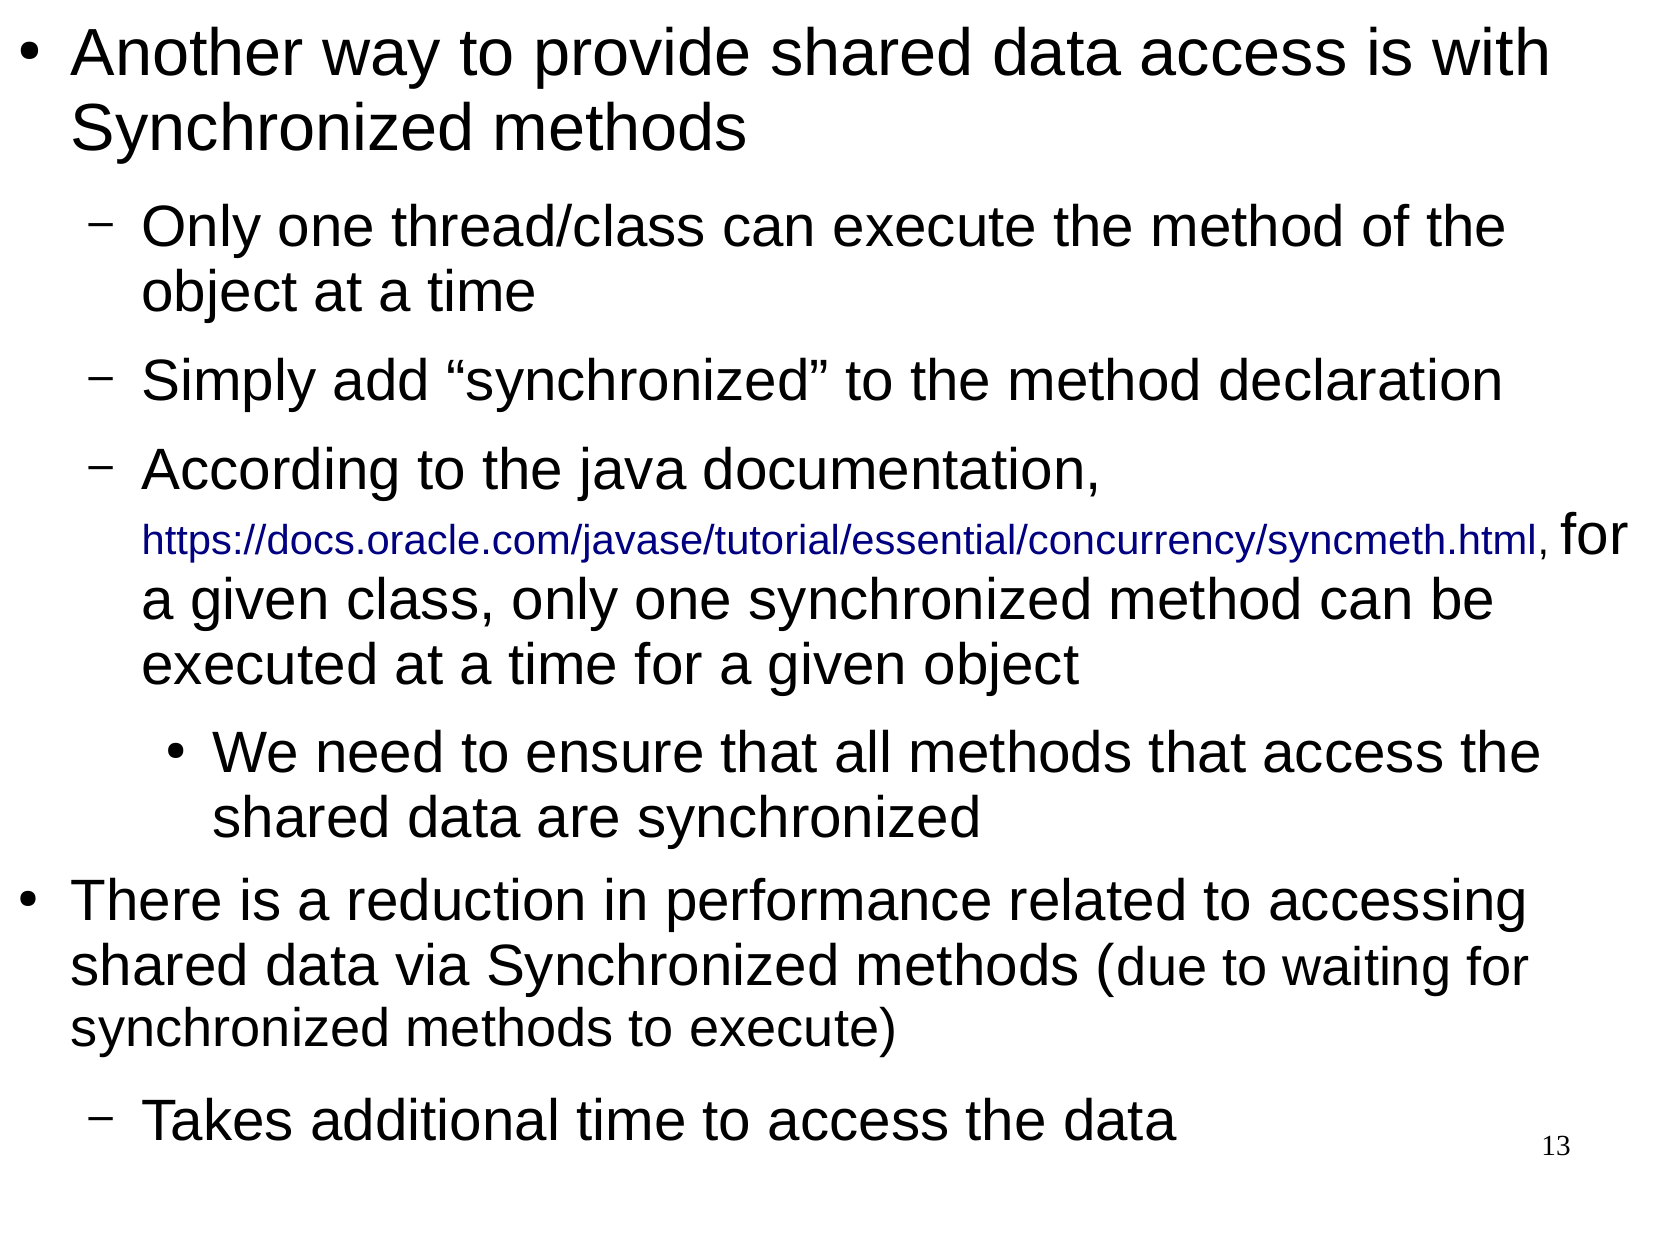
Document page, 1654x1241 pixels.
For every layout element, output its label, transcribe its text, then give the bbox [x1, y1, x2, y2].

list Another way to provide shared data access is with Synchronized methods Only one thread/class can execute the method of the object at a time Simply add “synchronized” to the method declaration According to the java documentation, https://docs.oracle.com/javase/tutorial/essential/concurrency/syncmeth.html, for a given class, only one synchronized method can be executed at a time for a given object We need to ensure that all methods that access the shared data are synchronized There is a reduction in performance related to accessing shared data via Synchronized methods (due to waiting for synchronized methods to execute) Takes additional time to access the data [0, 15, 1654, 1239]
